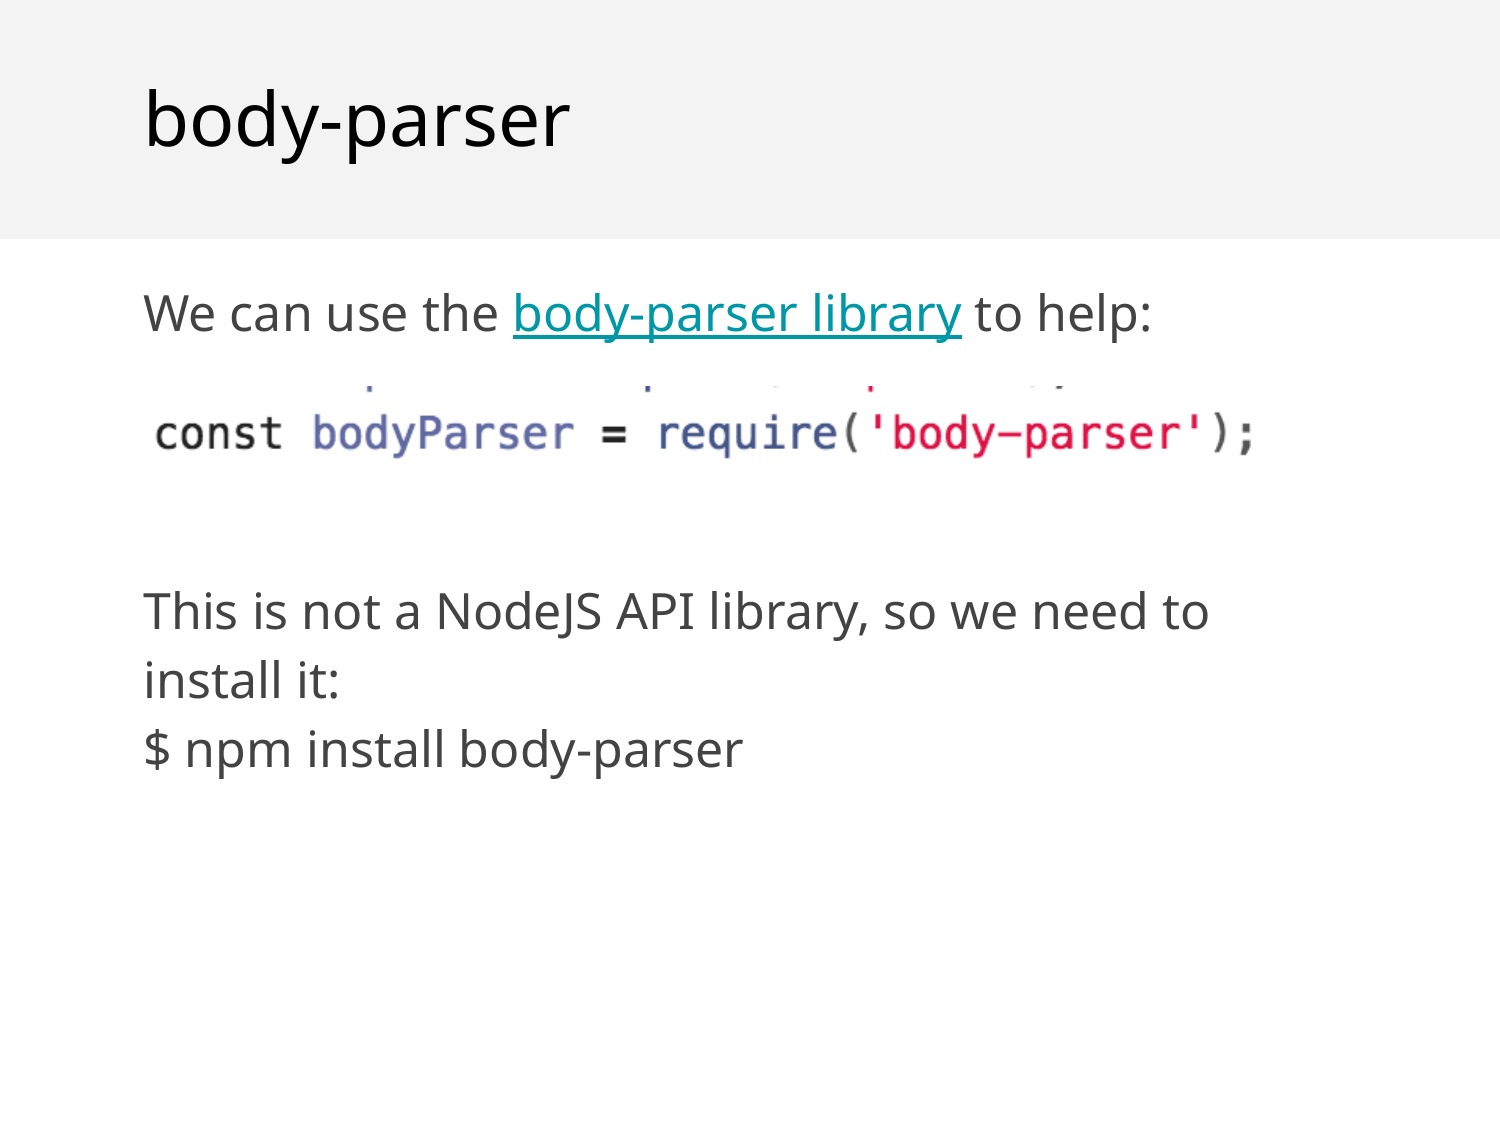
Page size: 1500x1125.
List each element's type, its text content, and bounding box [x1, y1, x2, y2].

picture [128, 386, 1273, 490]
title body-parser [128, 56, 1372, 183]
list This is not a NodeJS API library, so we need to install it: $ npm install body-parser [128, 555, 1372, 799]
list We can use the body-parser library to help: [128, 255, 1372, 373]
